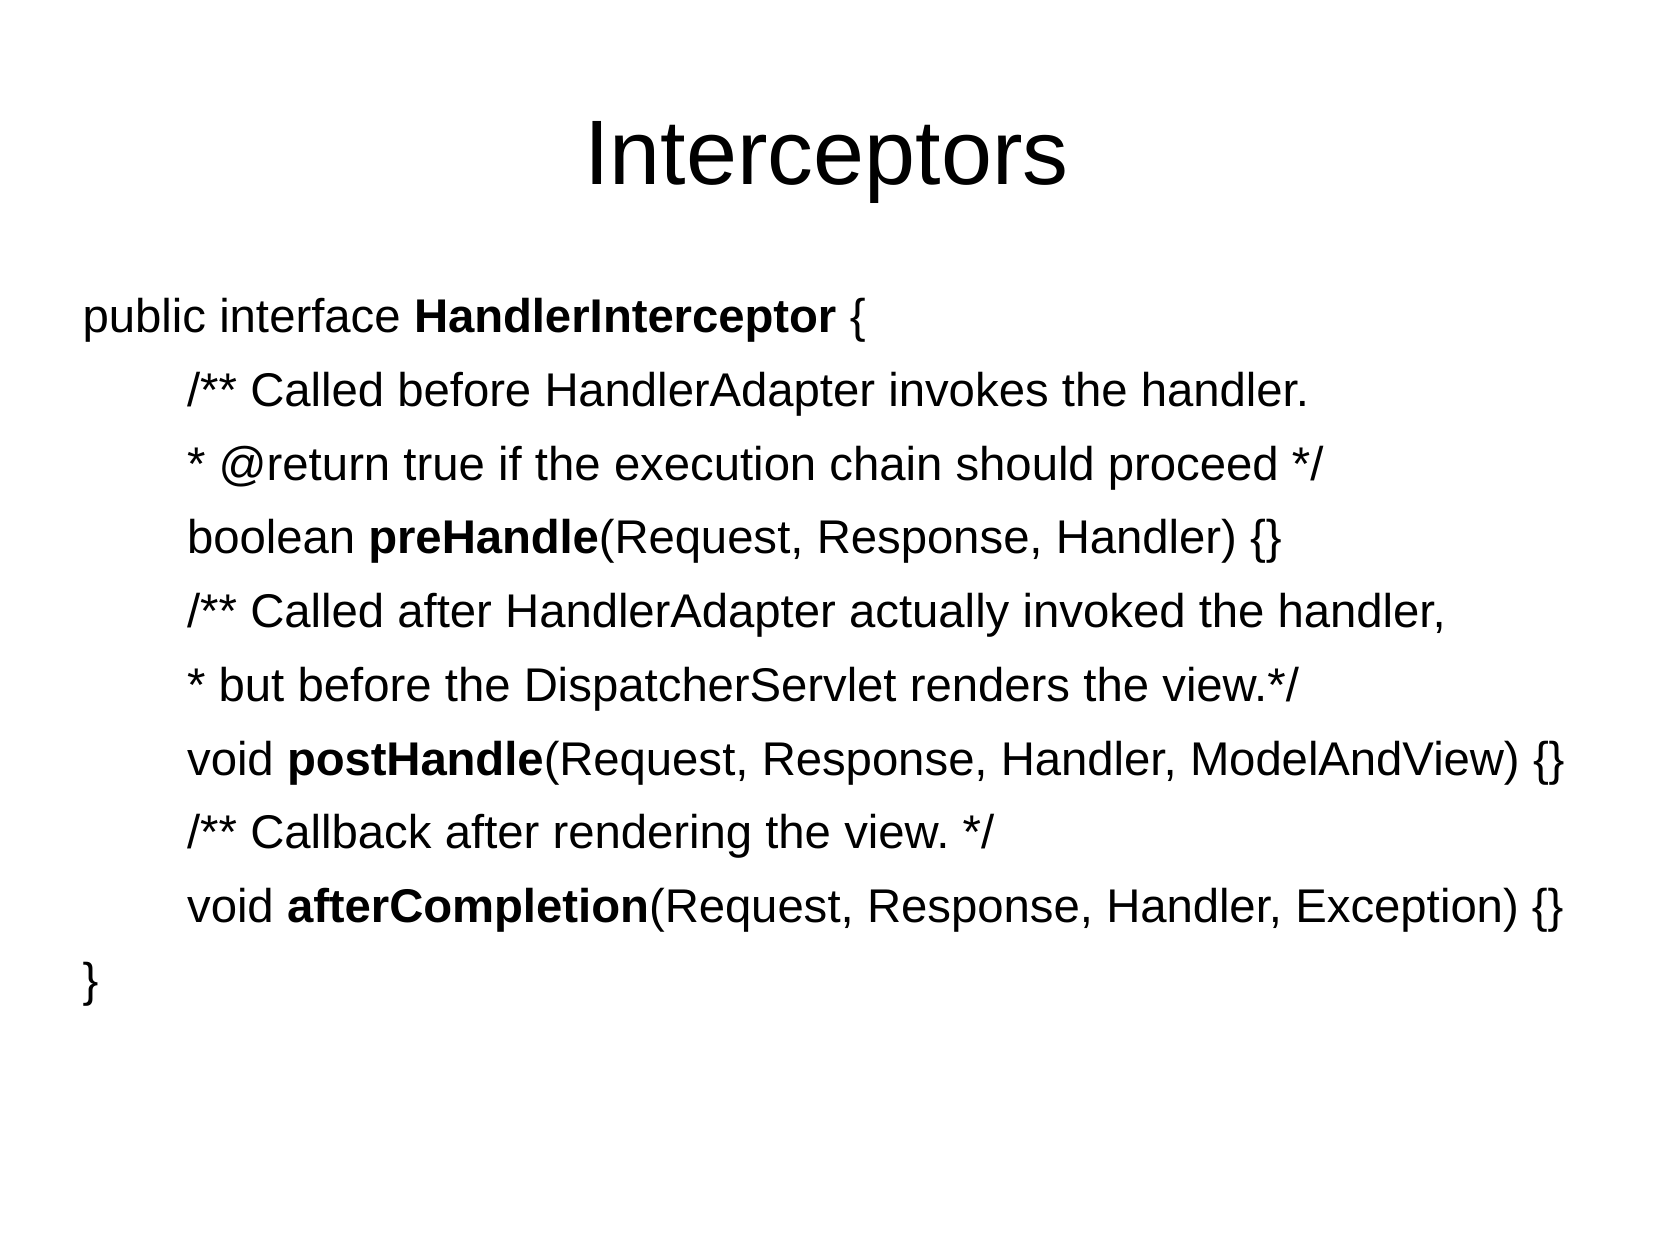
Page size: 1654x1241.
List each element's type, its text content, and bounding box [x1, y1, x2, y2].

title Interceptors [82, 49, 1571, 257]
list public interface HandlerInterceptor { /** Called before HandlerAdapter invokes the handler. * @return true if the execution chain should proceed */ boolean preHandle(Request, Response, Handler) {} /** Called after HandlerAdapter actually invoked the handler, * but before the DispatcherServlet renders the view.*/ void postHandle(Request, Response, Handler, ModelAndView) {} /** Callback after rendering the view. */ void afterCompletion(Request, Response, Handler, Exception) {} } [82, 290, 1571, 1081]
